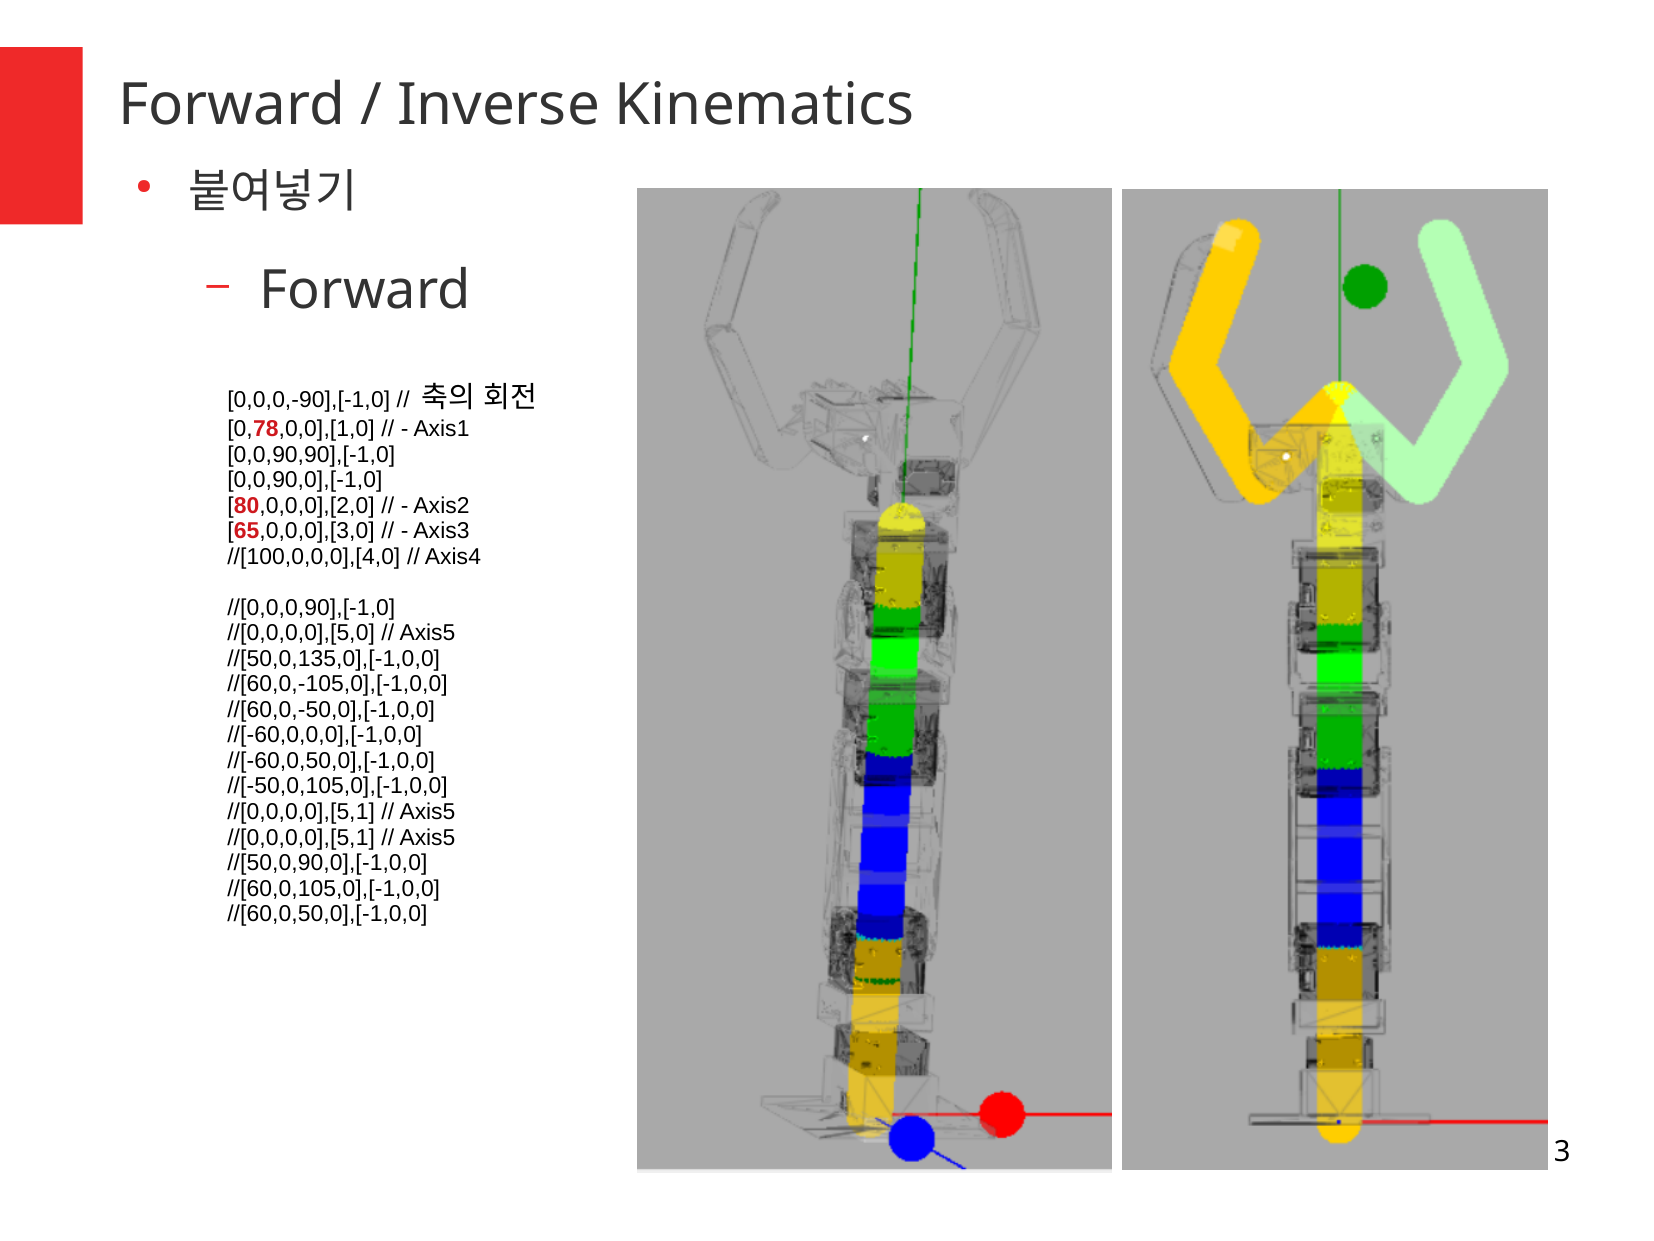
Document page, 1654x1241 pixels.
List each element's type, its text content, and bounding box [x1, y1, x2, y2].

list 붙여넣기 Forward [118, 154, 1536, 875]
picture [637, 188, 1112, 1173]
text_box [0,0,0,-90],[-1,0] // 축의 회전 [0,78,0,0],[1,0] // - Axis1 [0,0,90,90],[-1,0] [0,0,90,0],[-1,0] [80,0,0,0],[2,0] // - Axis2 [65,0,0,0],[3,0] // - Axis3 //[100,0,0,0],[4,0] // Axis4 //[0,0,0,90],[-1,0] //[0,0,0,0],[5,0] // Axis5 //[50,0,135,0],[-1,0,0] //[60,0,-105,0],[-1,0,0] //[60,0,-50,0],[-1,0,0] //[-60,0,0,0],[-1,0,0] //[-60,0,50,0],[-1,0,0] //[-50,0,105,0],[-1,0,0] //[0,0,0,0],[5,1] // Axis5 //[0,0,0,0],[5,1] // Axis5 //[50,0,90,0],[-1,0,0] //[60,0,105,0],[-1,0,0] //[60,0,50,0],[-1,0,0] [212, 366, 637, 988]
picture [1122, 189, 1548, 1170]
title Forward / Inverse Kinematics [118, 49, 1571, 154]
